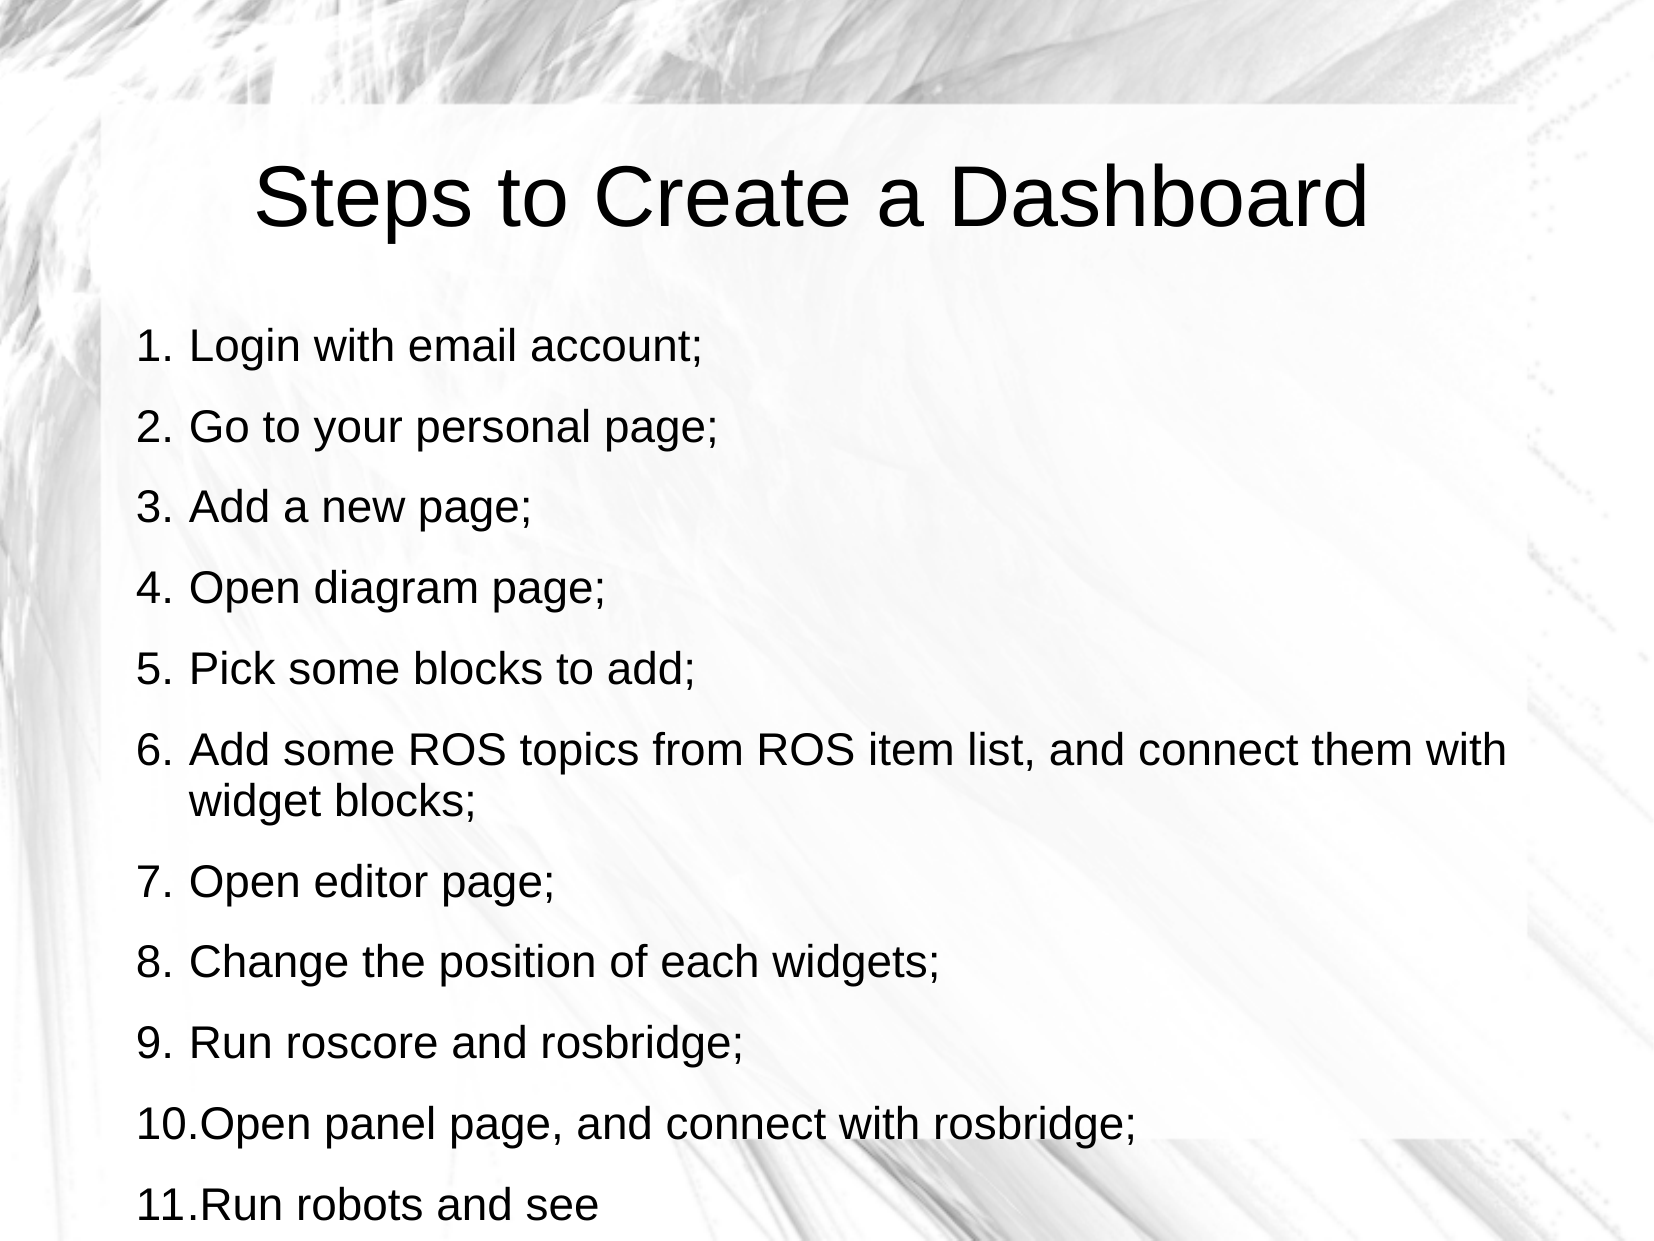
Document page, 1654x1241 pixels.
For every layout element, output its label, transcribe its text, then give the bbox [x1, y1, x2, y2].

list Login with email account; Go to your personal page; Add a new page; Open diagram page; Pick some blocks to add; Add some ROS topics from ROS item list, and connect them with widget blocks; Open editor page; Change the position of each widgets; Run roscore and rosbridge; Open panel page, and connect with rosbridge; Run robots and see [118, 319, 1571, 1231]
title Steps to Create a Dashboard [118, 112, 1506, 281]
picture [0, 0, 1654, 1241]
